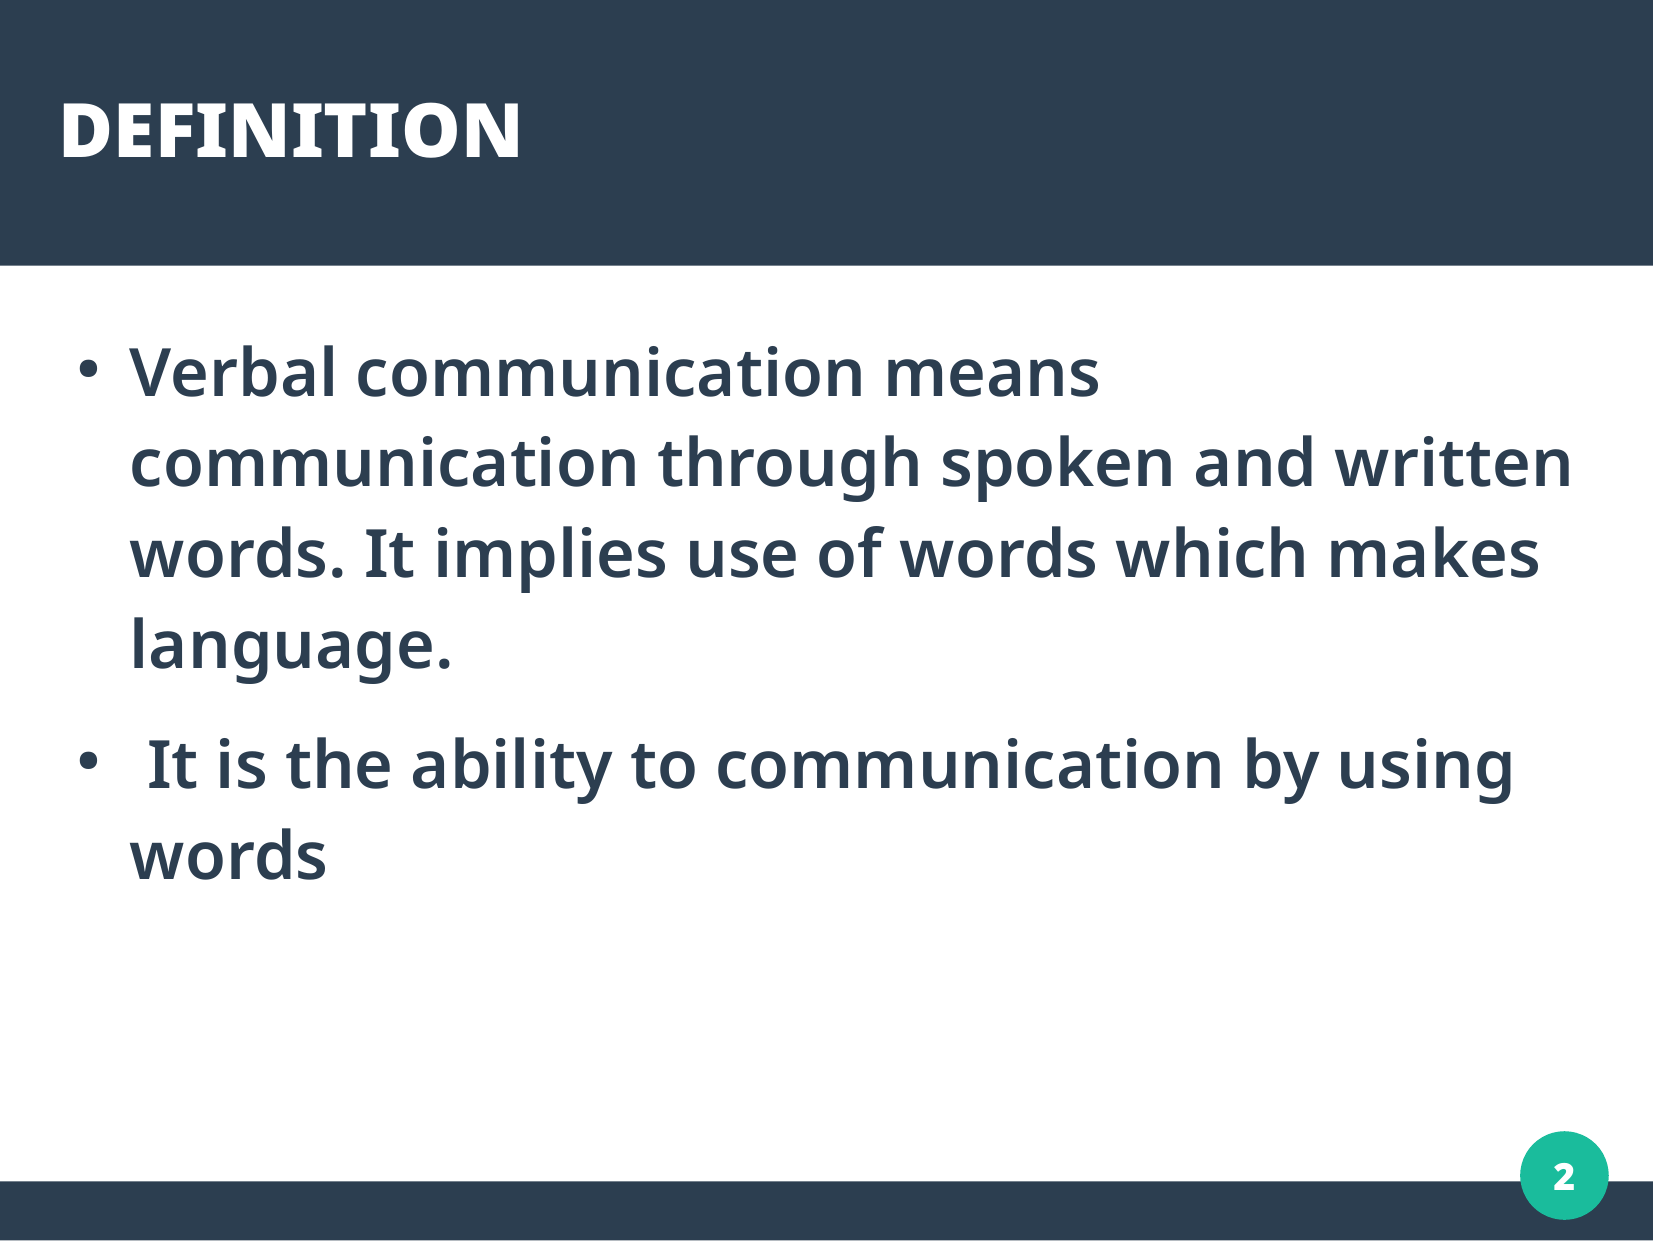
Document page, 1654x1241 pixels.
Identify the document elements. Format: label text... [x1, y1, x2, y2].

list Verbal communication means communication through spoken and written words. It implies use of words which makes language. It is the ability to communication by using words [58, 324, 1594, 1152]
title DEFINITION [58, 49, 1594, 207]
